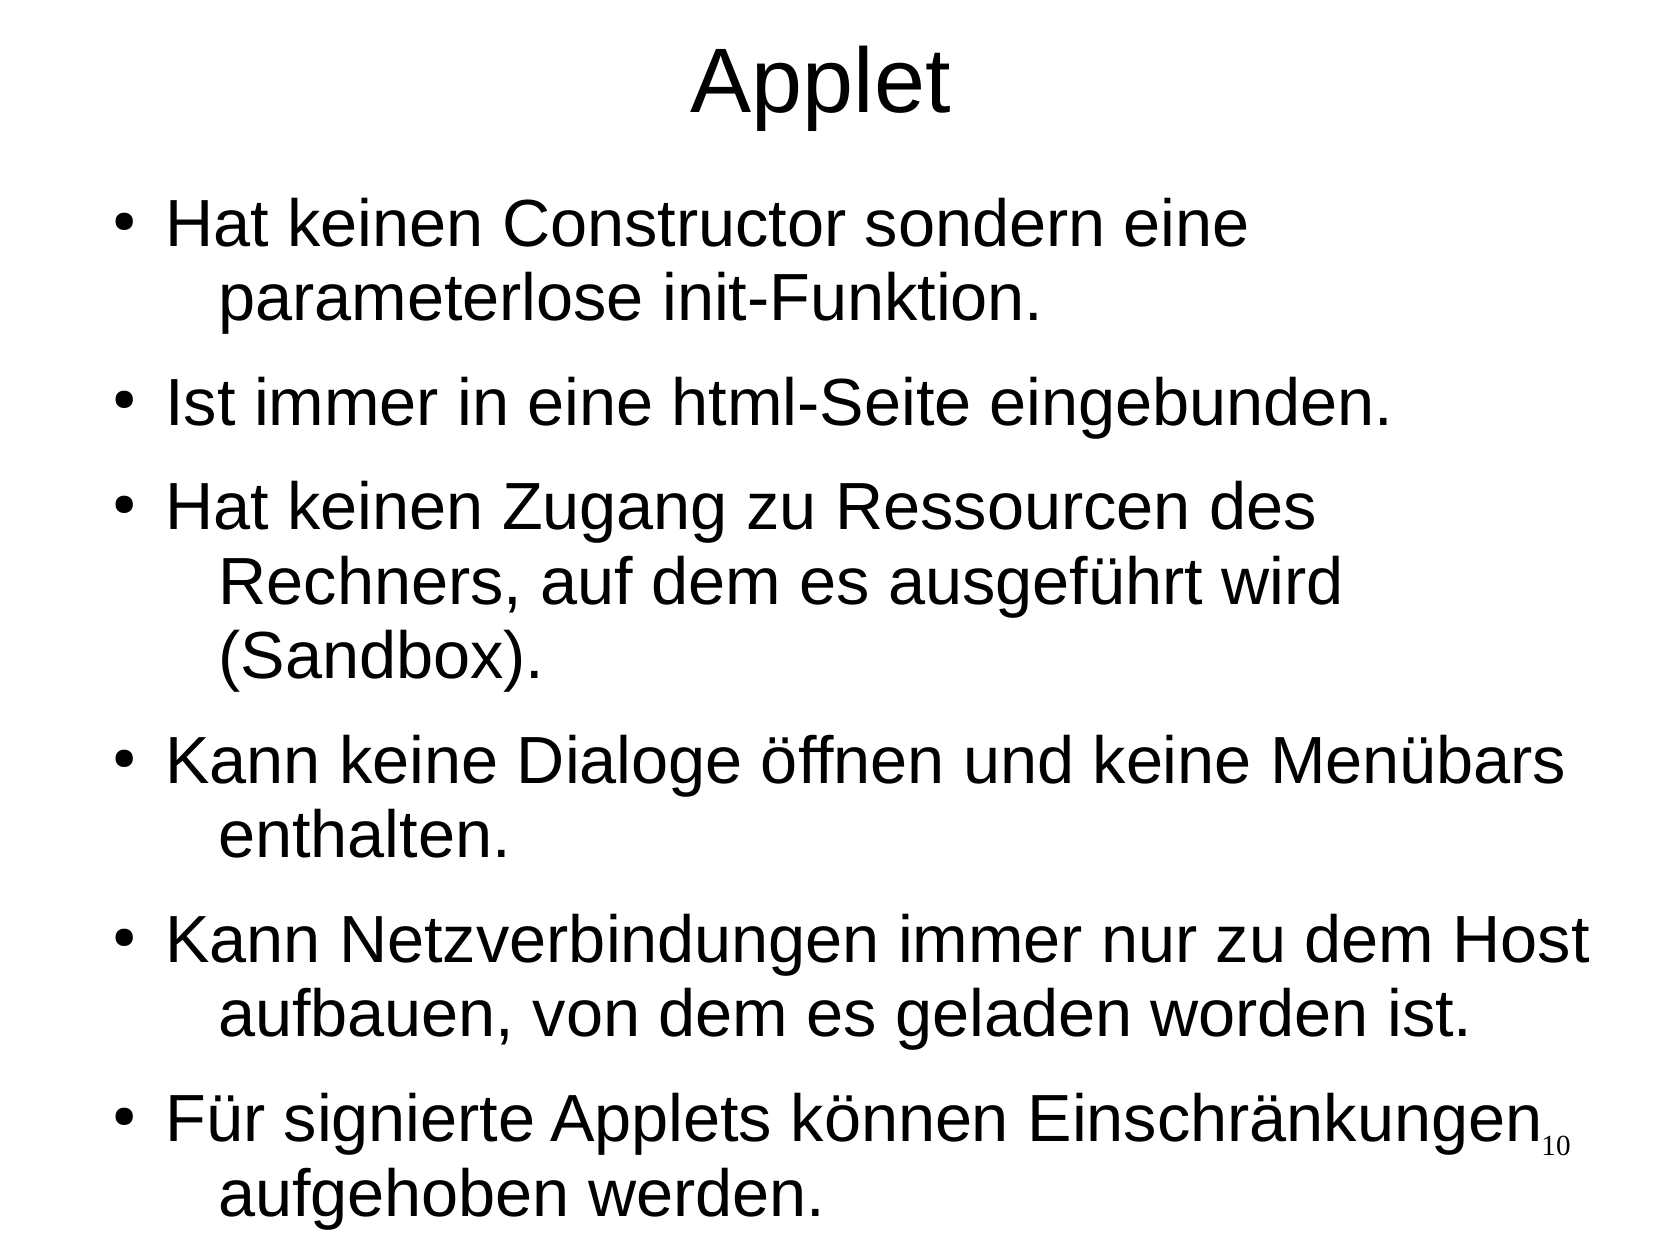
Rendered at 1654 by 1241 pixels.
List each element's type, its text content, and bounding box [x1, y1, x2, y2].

title Applet [76, 29, 1565, 133]
list Hat keinen Constructor sondern eine parameterlose init-Funktion. Ist immer in eine html-Seite eingebunden. Hat keinen Zugang zu Ressourcen des Rechners, auf dem es ausgeführt wird (Sandbox). Kann keine Dialoge öffnen und keine Menübars enthalten. Kann Netzverbindungen immer nur zu dem Host aufbauen, von dem es geladen worden ist. Für signierte Applets können Einschränkungen aufgehoben werden. [76, 185, 1625, 1241]
